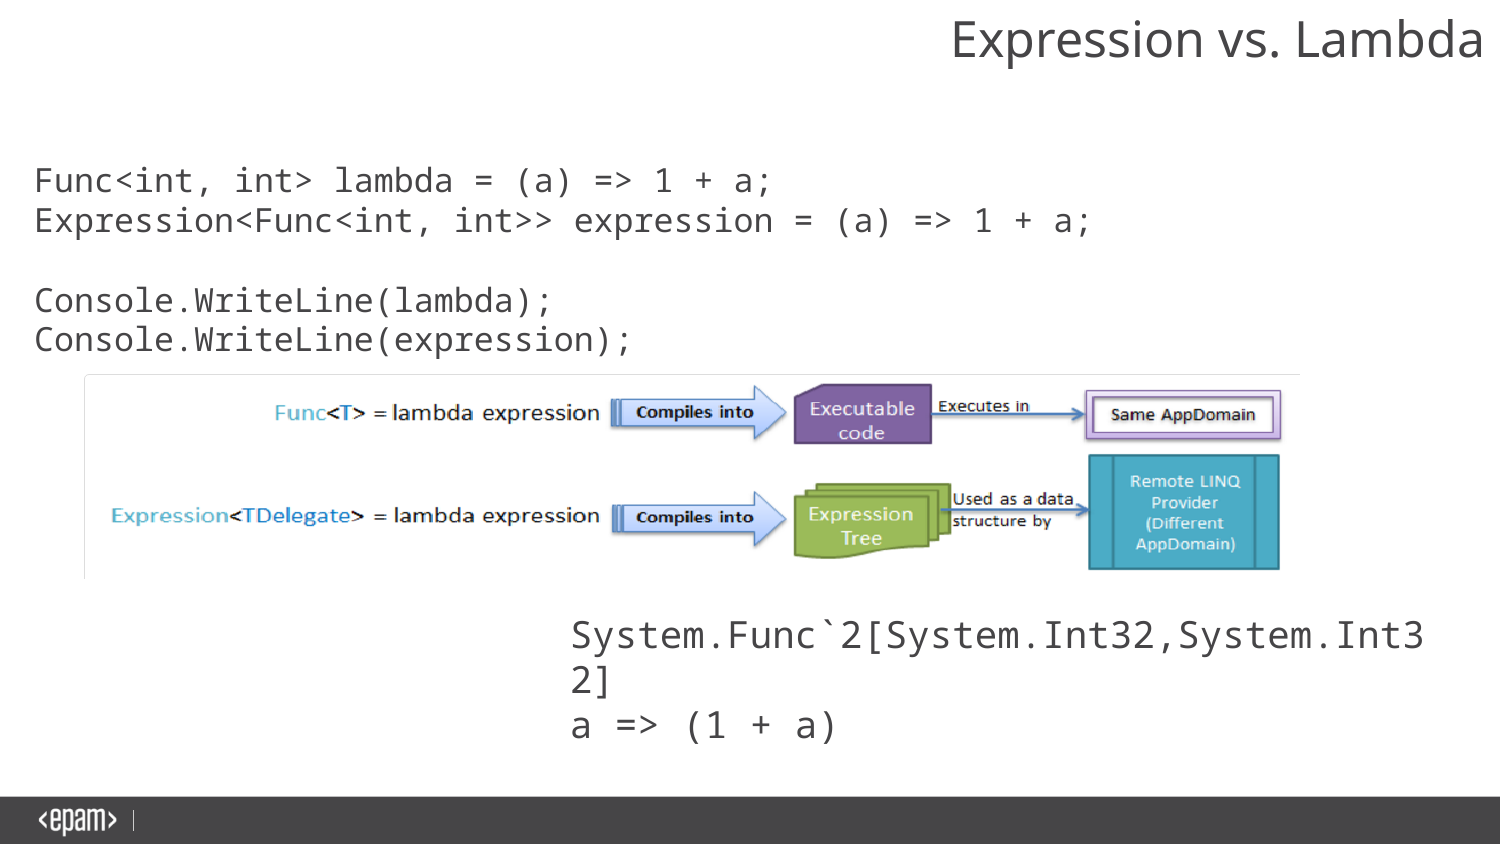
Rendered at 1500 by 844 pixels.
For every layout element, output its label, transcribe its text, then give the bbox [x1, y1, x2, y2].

list Expression vs. Lambda [0, 0, 1500, 115]
picture [38, 808, 117, 837]
text_box Func<int, int> lambda = (a) => 1 + a; Expression<Func<int, int>> expression = (a) => 1 + a; Console.WriteLine(lambda); Console.WriteLine(expression); [19, 151, 1110, 367]
picture [83, 373, 1300, 579]
text_box System.Func`2[System.Int32,System.Int32] a => (1 + a) [555, 603, 1458, 754]
